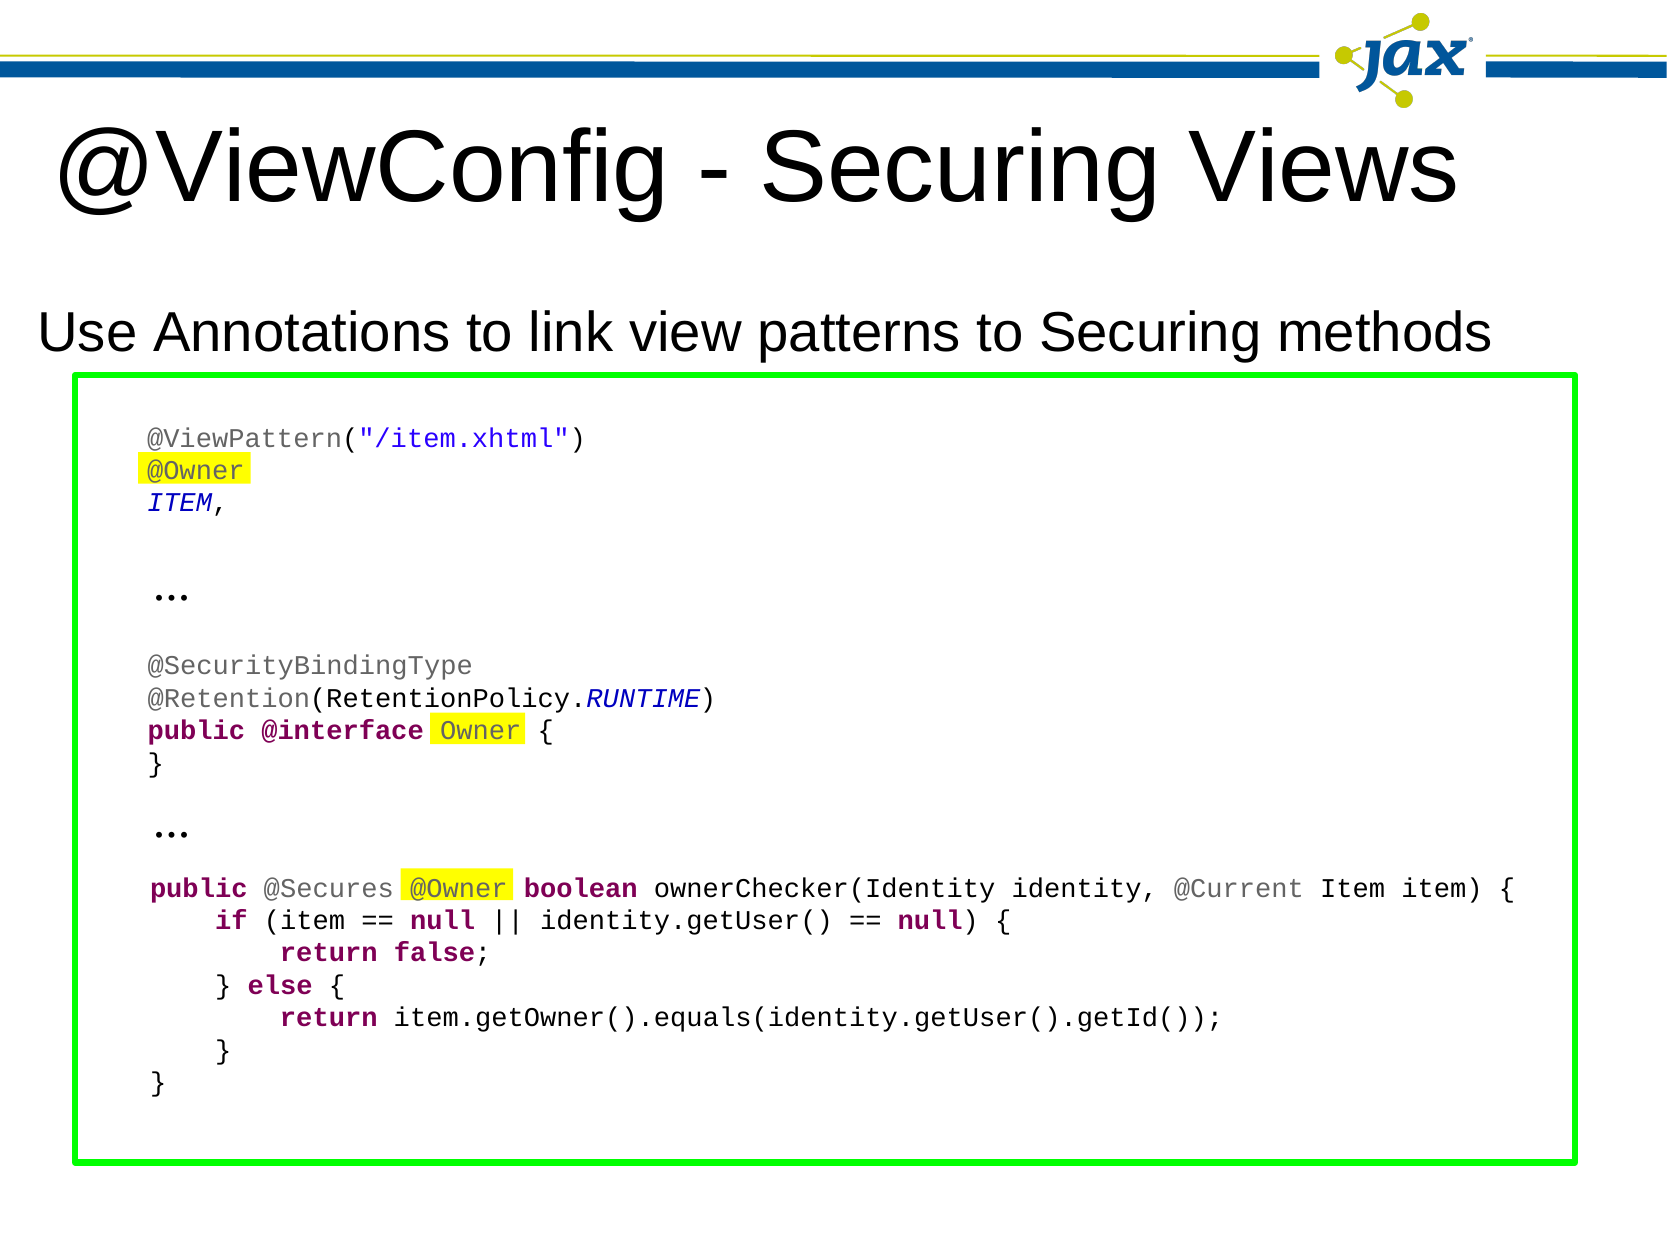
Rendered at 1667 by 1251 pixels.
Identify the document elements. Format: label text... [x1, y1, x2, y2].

list Use Annotations to link view patterns to Securing methods [37, 300, 1613, 1126]
text_box ... [138, 542, 206, 618]
text_box @ViewPattern("/item.xhtml") @Owner ITEM, [132, 412, 1183, 528]
picture [1335, 13, 1473, 91]
text_box @SecurityBindingType @Retention(RetentionPolicy.RUNTIME) public @interface Owner { } [132, 640, 847, 786]
title @ViewConfig - Securing Views [37, 91, 1651, 230]
text_box ... [138, 779, 206, 855]
text_box public @Secures @Owner boolean ownerChecker(Identity identity, @Current Item item) { if (item == null || identity.getUser() == null) { return false; } else { return item.getOwner().equals(identity.getUser().getId()); } } [70, 862, 1613, 1105]
